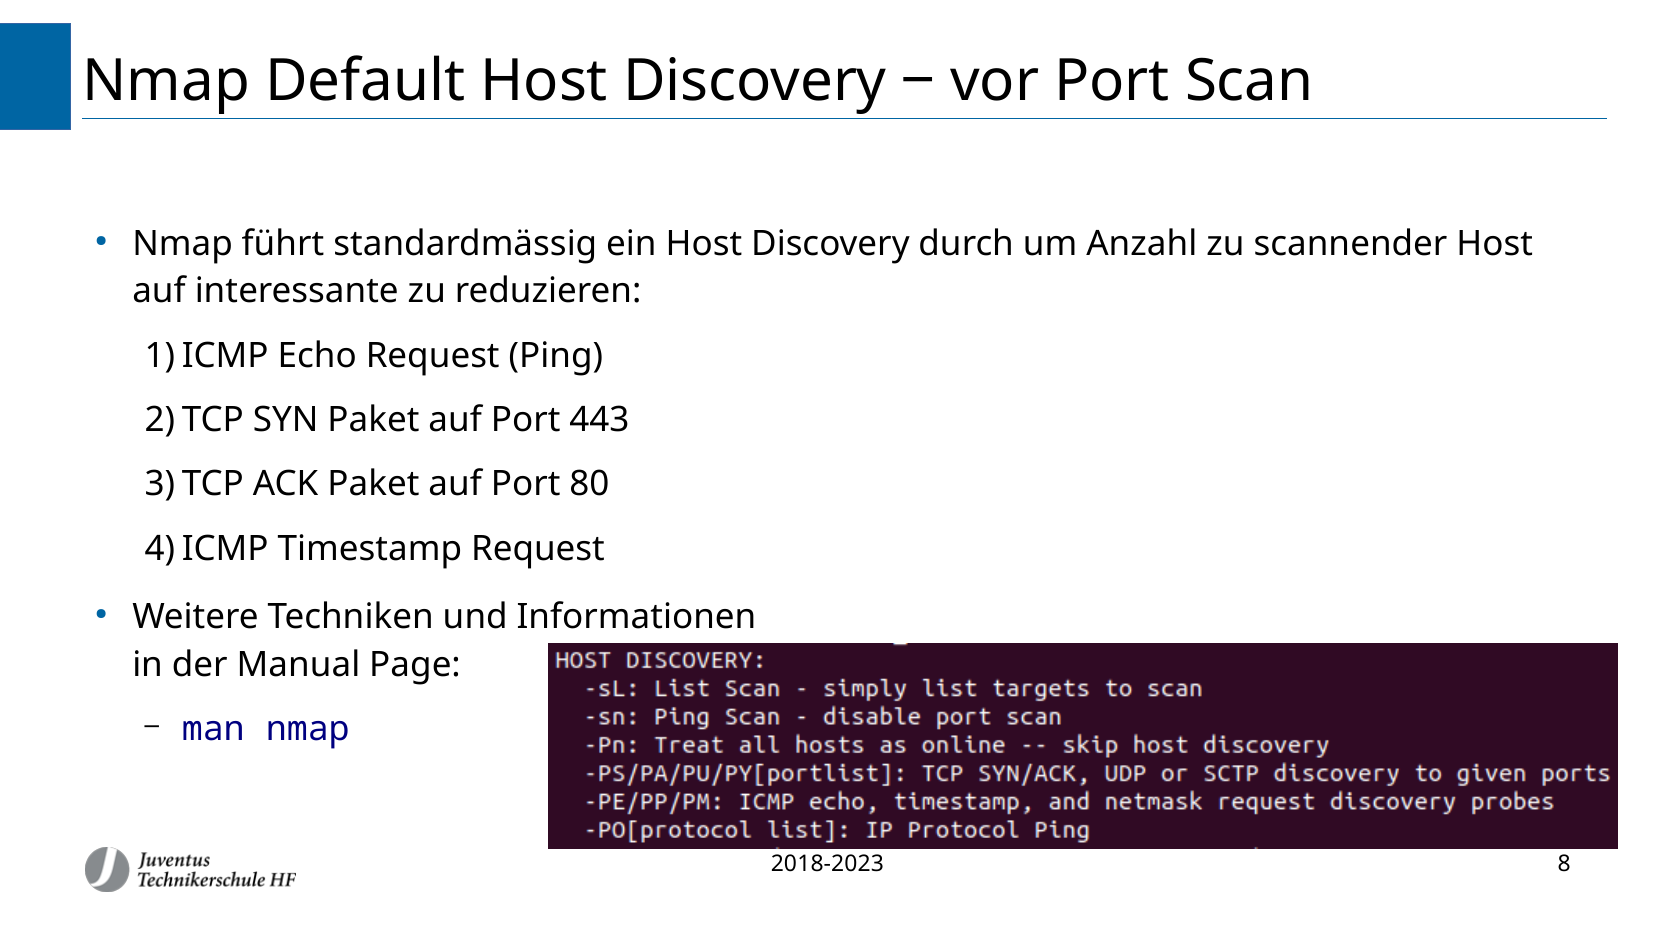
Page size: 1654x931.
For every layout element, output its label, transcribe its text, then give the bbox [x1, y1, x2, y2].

list Nmap führt standardmässig ein Host Discovery durch um Anzahl zu scannender Host auf interessante zu reduzieren: ICMP Echo Request (Ping) TCP SYN Paket auf Port 443 TCP ACK Paket auf Port 80 ICMP Timestamp Request Weitere Techniken und Informationen in der Manual Page: man nmap [82, 217, 1571, 758]
title Nmap Default Host Discovery ‒ vor Port Scan [82, 37, 1571, 119]
picture [548, 643, 1618, 849]
picture [85, 847, 296, 892]
